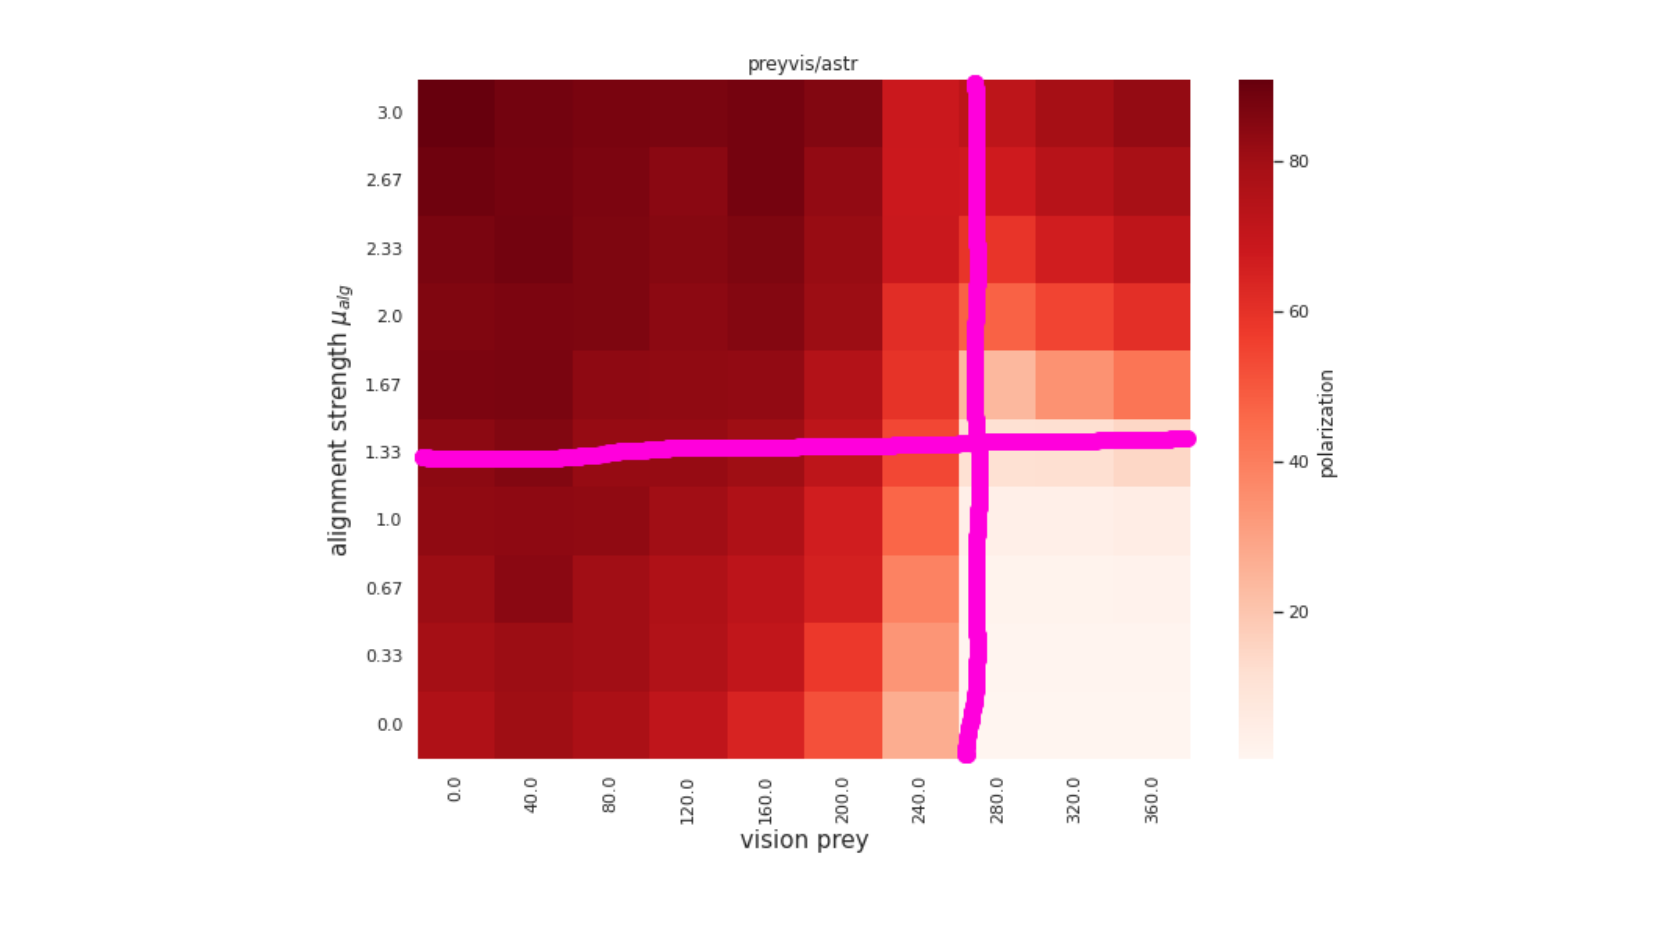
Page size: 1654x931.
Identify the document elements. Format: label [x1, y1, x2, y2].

picture [315, 44, 1347, 864]
